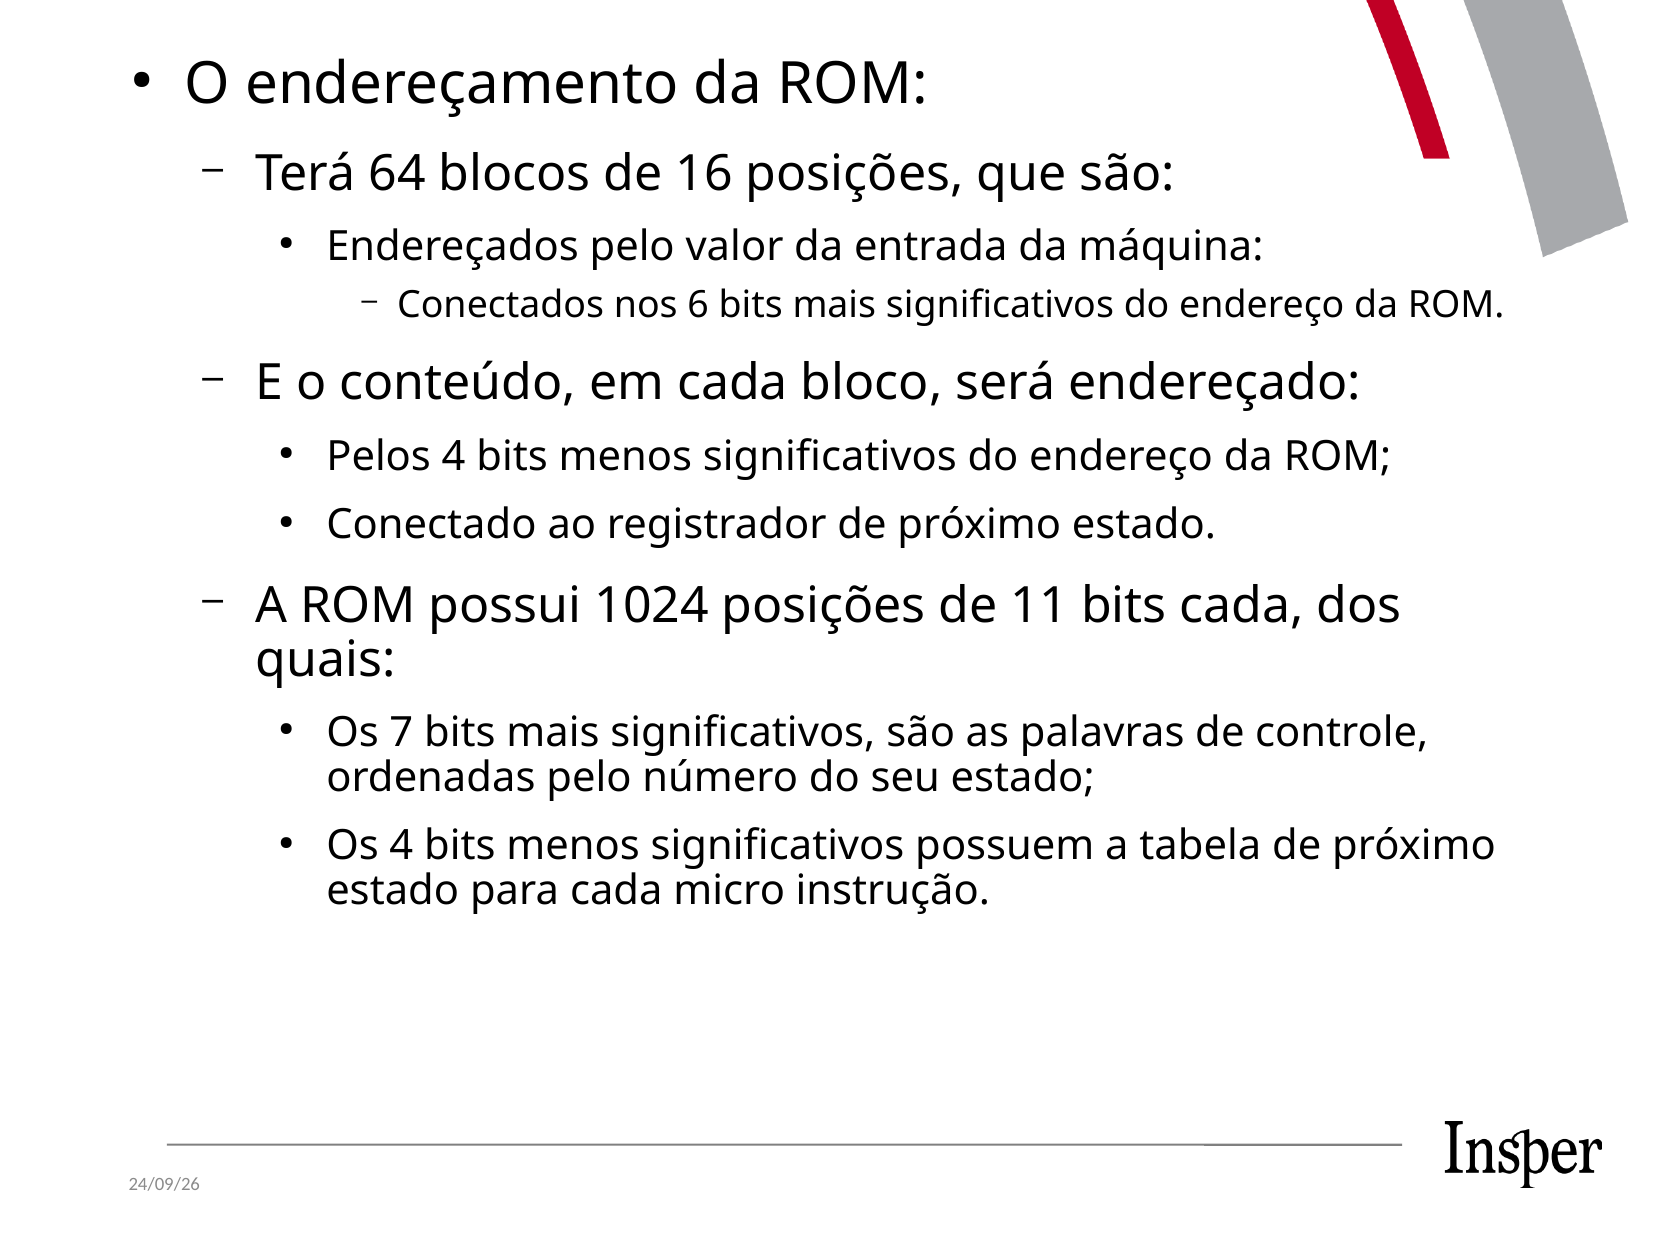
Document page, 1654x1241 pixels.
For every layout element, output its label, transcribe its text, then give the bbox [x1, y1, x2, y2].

list O endereçamento da ROM: Terá 64 blocos de 16 posições, que são: Endereçados pelo valor da entrada da máquina: Conectados nos 6 bits mais significativos do endereço da ROM. E o conteúdo, em cada bloco, será endereçado: Pelos 4 bits menos significativos do endereço da ROM; Conectado ao registrador de próximo estado. A ROM possui 1024 posições de 11 bits cada, dos quais: Os 7 bits mais significativos, são as palavras de controle, ordenadas pelo número do seu estado; Os 4 bits menos significativos possuem a tabela de próximo estado para cada micro instrução. [113, 53, 1540, 1134]
